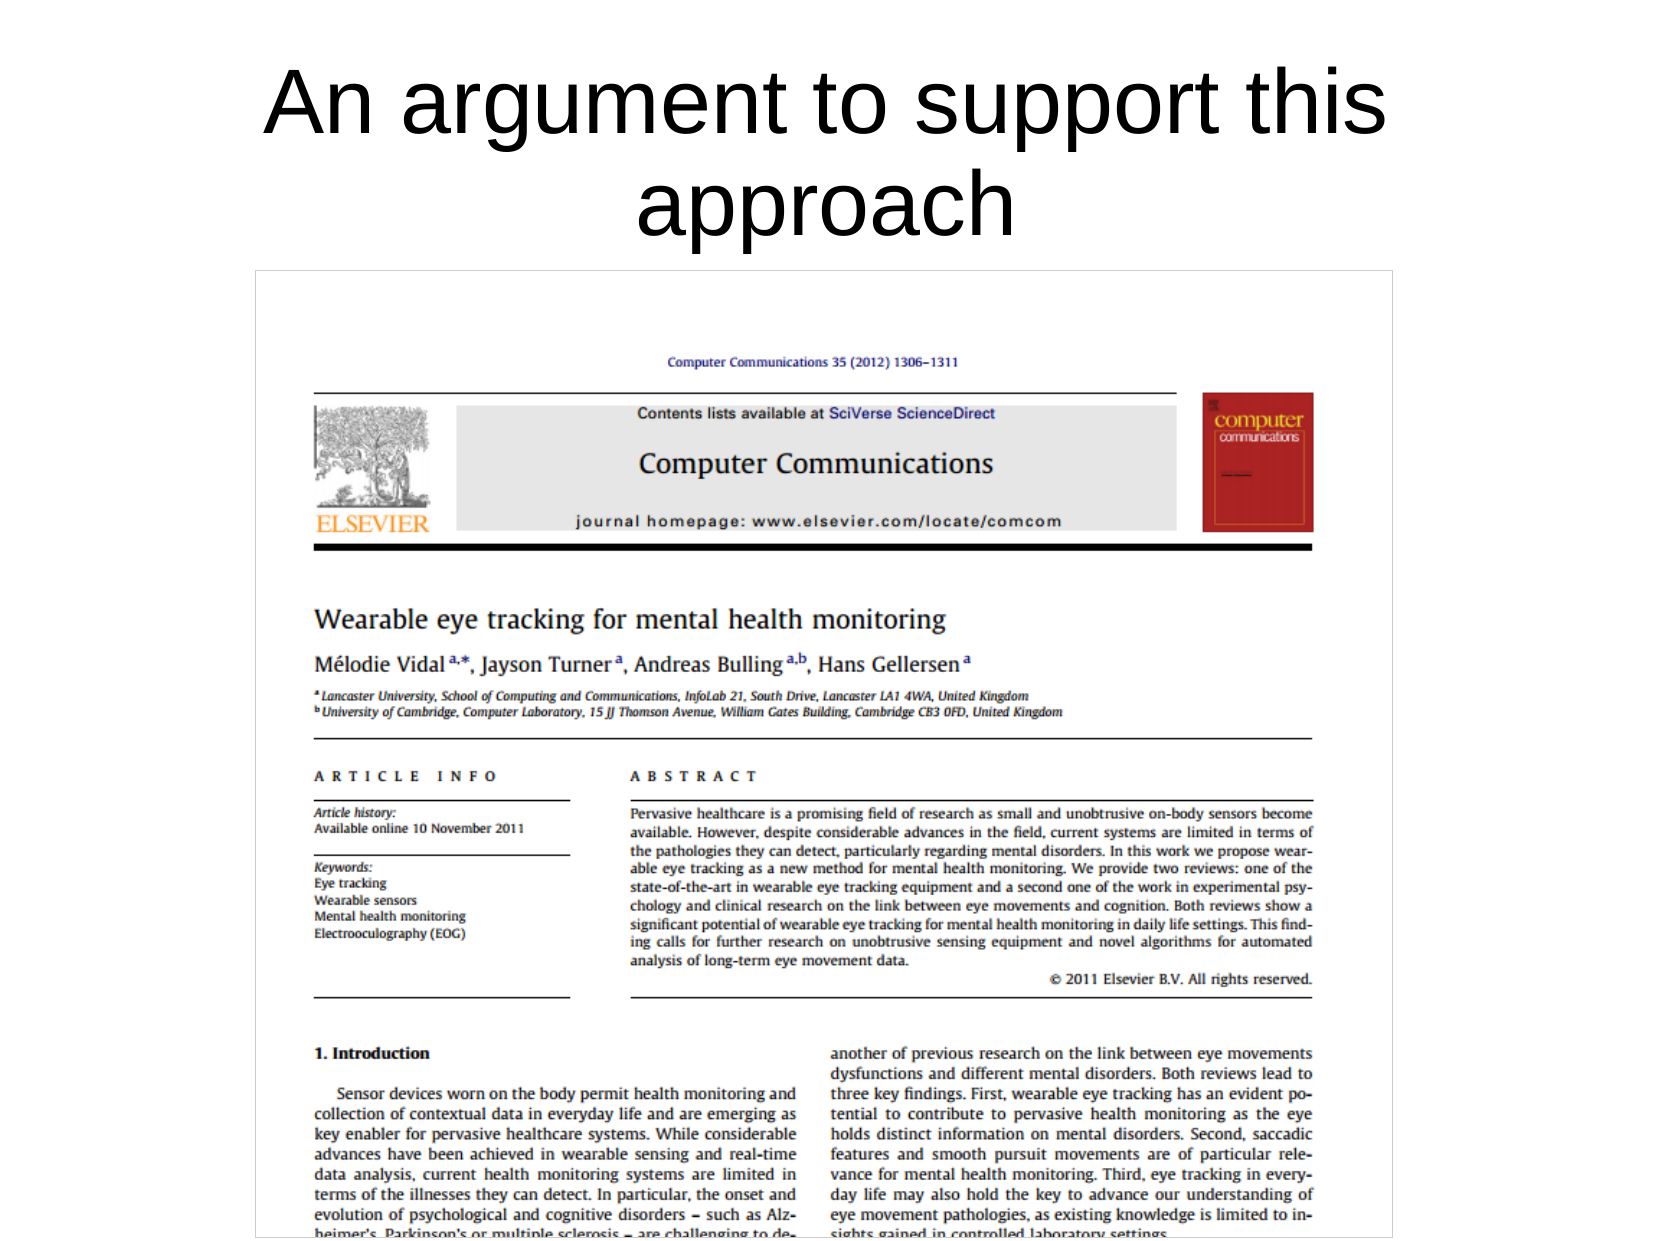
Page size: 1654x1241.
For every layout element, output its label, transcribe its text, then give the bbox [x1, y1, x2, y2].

title An argument to support this approach [82, 49, 1571, 257]
picture [255, 270, 1393, 1238]
